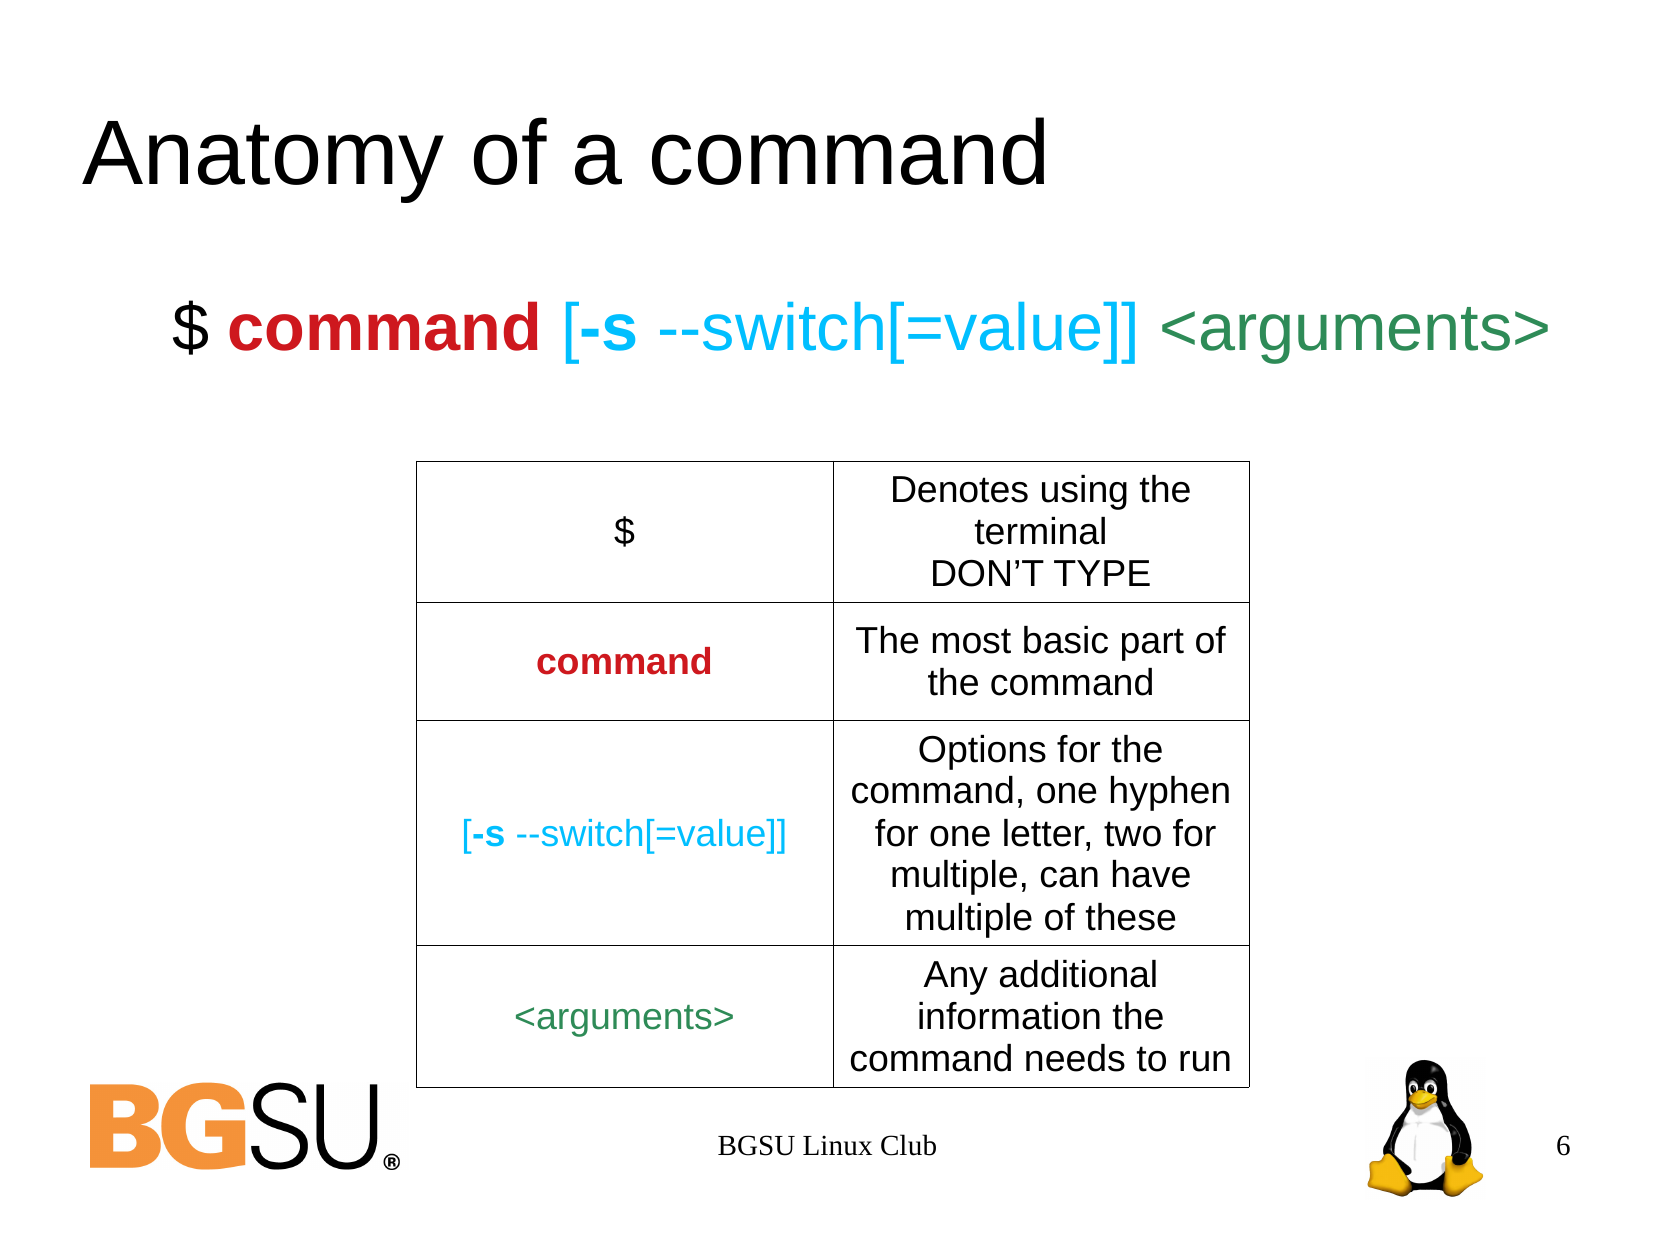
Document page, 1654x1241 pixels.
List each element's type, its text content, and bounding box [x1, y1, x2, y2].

picture [1365, 1057, 1486, 1201]
title Anatomy of a command [82, 49, 1571, 257]
table_cell [-s --switch[=value]] [417, 721, 833, 945]
table_cell The most basic part of the command [834, 603, 1249, 720]
table_header $ [417, 462, 833, 602]
list $ command [-s --switch[=value]] <arguments> [82, 290, 1571, 481]
table_cell Any additional information the command needs to run [834, 946, 1249, 1087]
table_header Denotes using the terminal DON’T TYPE [834, 462, 1249, 602]
table_cell <arguments> [417, 946, 833, 1087]
table_cell command [417, 603, 833, 720]
picture [90, 1082, 409, 1171]
table_cell Options for the command, one hyphen for one letter, two for multiple, can have multiple of these [834, 721, 1249, 945]
